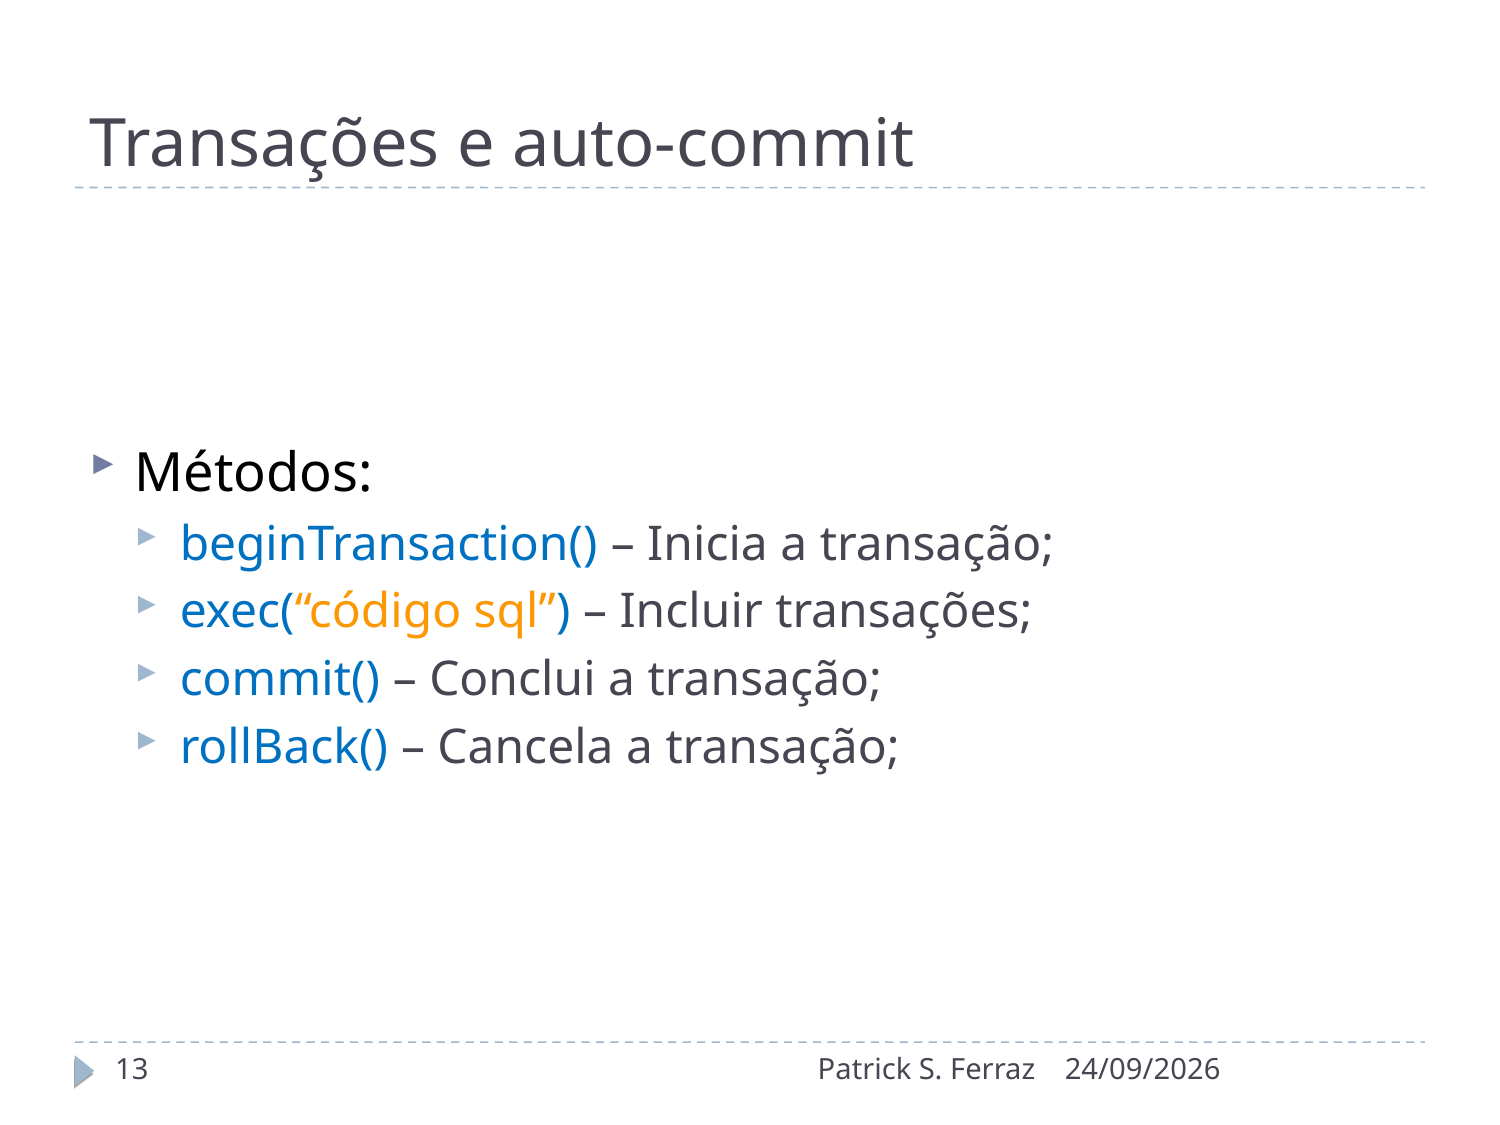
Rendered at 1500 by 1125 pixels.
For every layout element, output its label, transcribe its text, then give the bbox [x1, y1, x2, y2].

title Transações e auto-commit [75, 24, 1425, 188]
footer Patrick S. Ferraz [475, 1042, 1051, 1103]
slide_number 08/07/2017 [1051, 1042, 1426, 1103]
slide_number <número> [100, 1042, 426, 1103]
list Métodos: beginTransaction() – Inicia a transação; exec(“código sql”) – Incluir transações; commit() – Conclui a transação; rollBack() – Cancela a transação; [75, 200, 1425, 1010]
